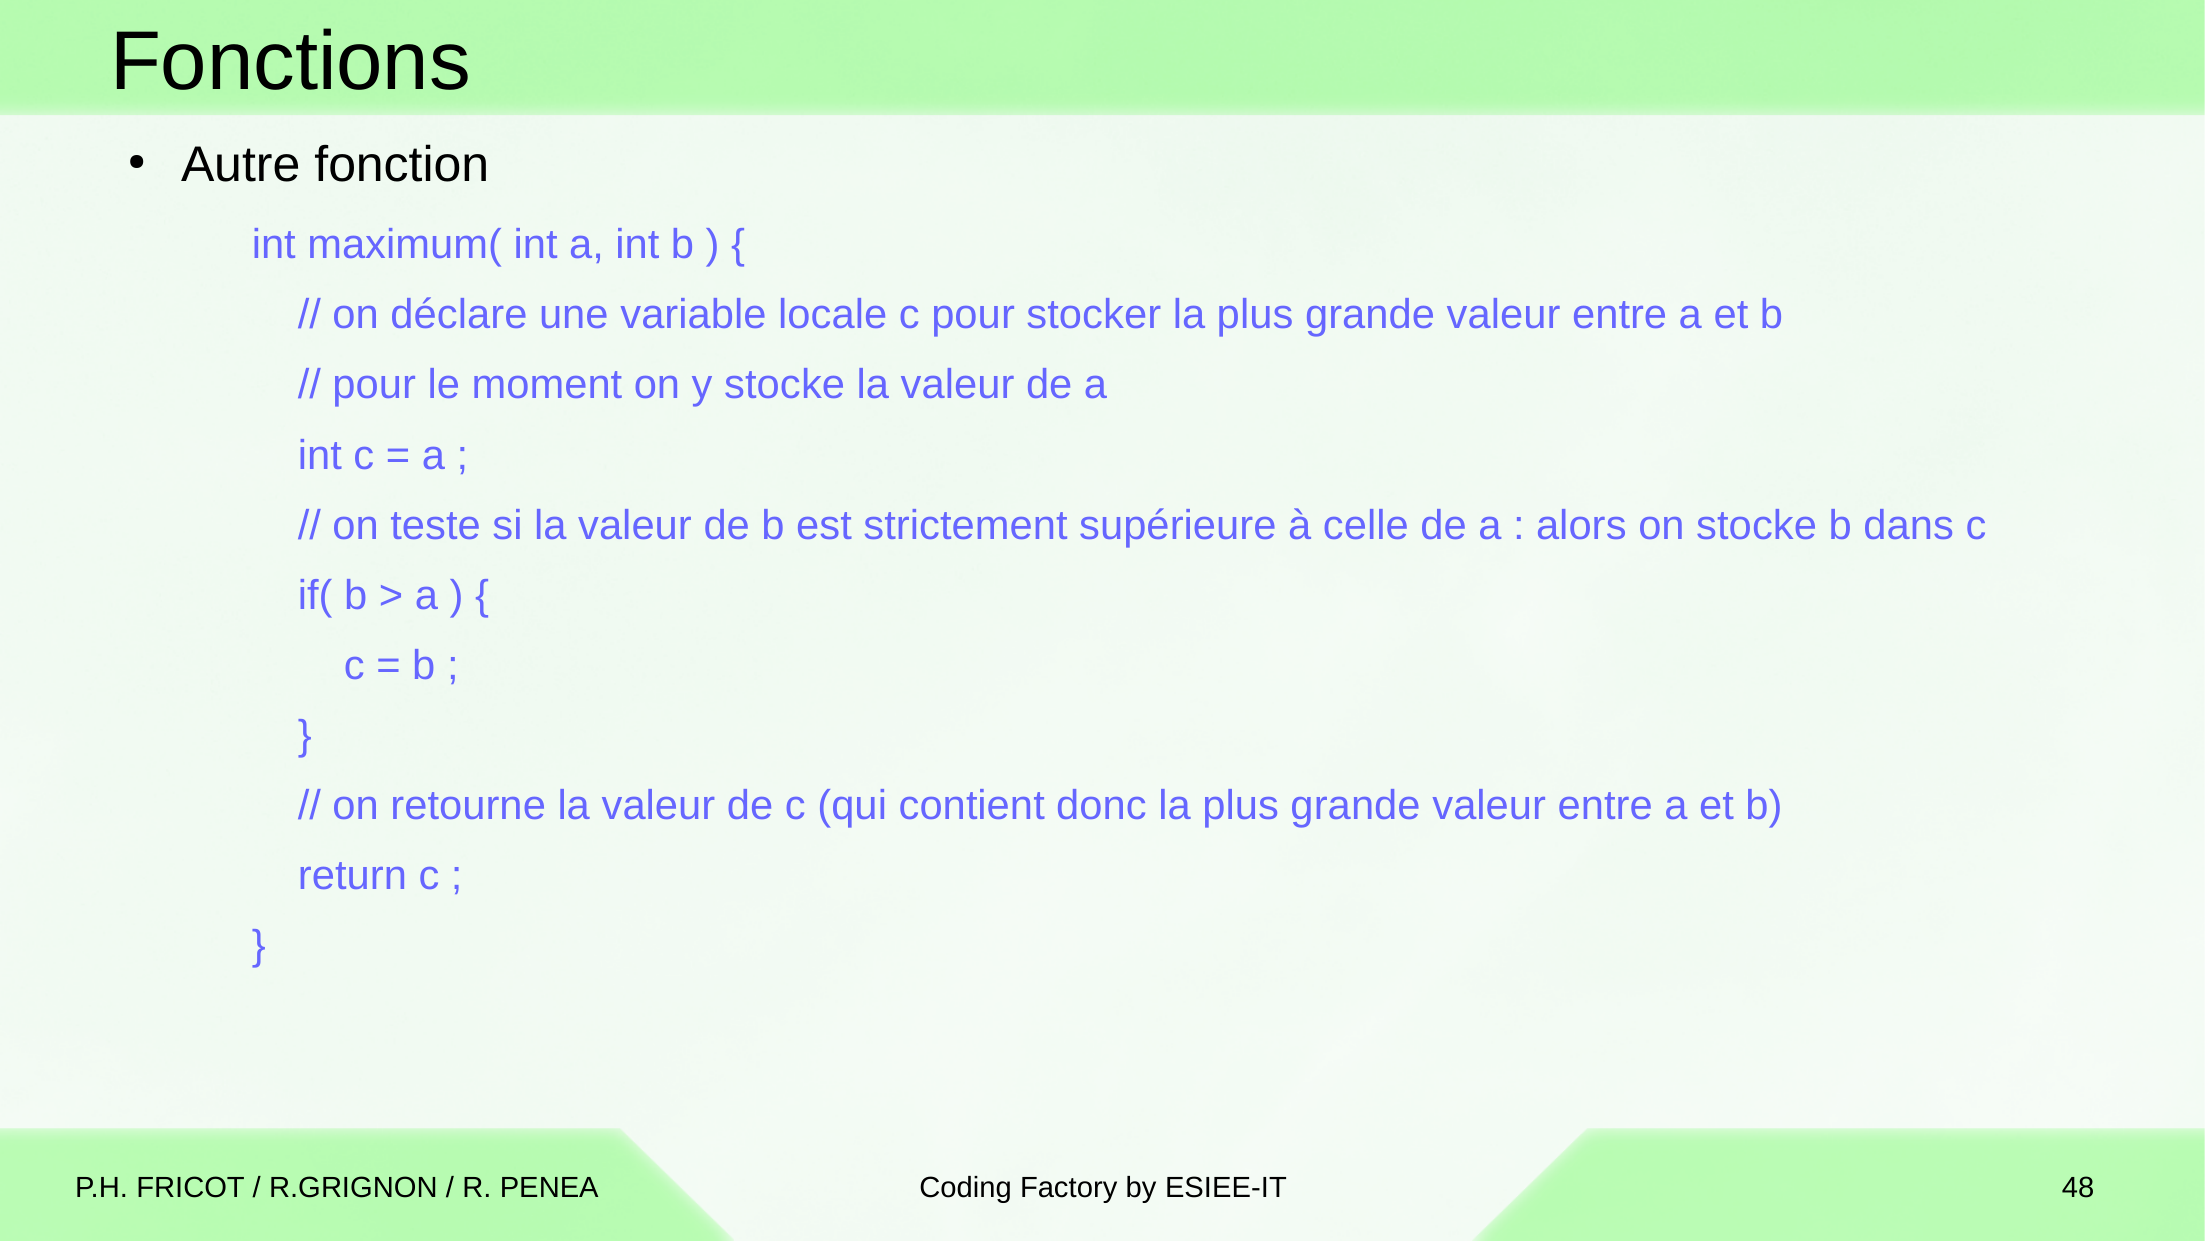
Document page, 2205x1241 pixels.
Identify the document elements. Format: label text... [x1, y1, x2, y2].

list Autre fonction int maximum( int a, int b ) { // on déclare une variable locale c pour stocker la plus grande valeur entre a et b // pour le moment on y stocke la valeur de a int c = a ; // on teste si la valeur de b est strictement supérieure à celle de a : alors on stocke b dans c if( b > a ) { c = b ; } // on retourne la valeur de c (qui contient donc la plus grande valeur entre a et b) return c ; } [110, 206, 2095, 972]
picture [0, 0, 2205, 1241]
title Fonctions [110, 49, 2095, 206]
